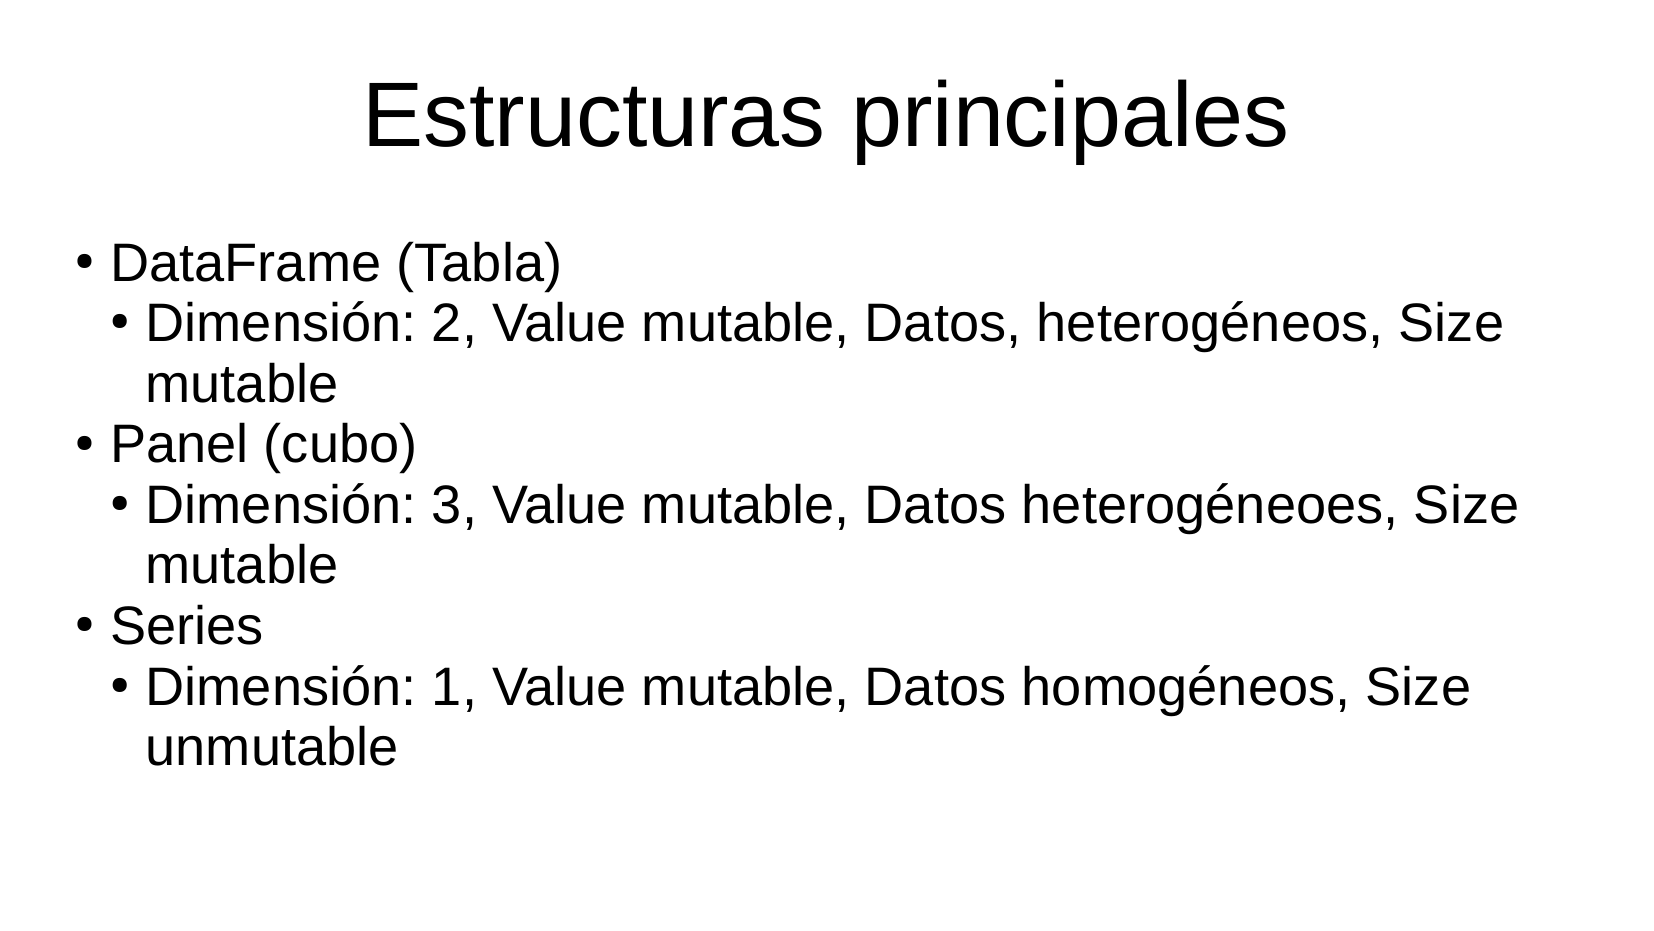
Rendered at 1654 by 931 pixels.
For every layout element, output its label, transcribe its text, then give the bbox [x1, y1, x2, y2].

text_box DataFrame (Tabla) Dimensión: 2, Value mutable, Datos, heterogéneos, Size mutable Panel (cubo) Dimensión: 3, Value mutable, Datos heterogéneoes, Size mutable Series Dimensión: 1, Value mutable, Datos homogéneos, Size unmutable [60, 225, 1591, 846]
title Estructuras principales [82, 37, 1571, 193]
